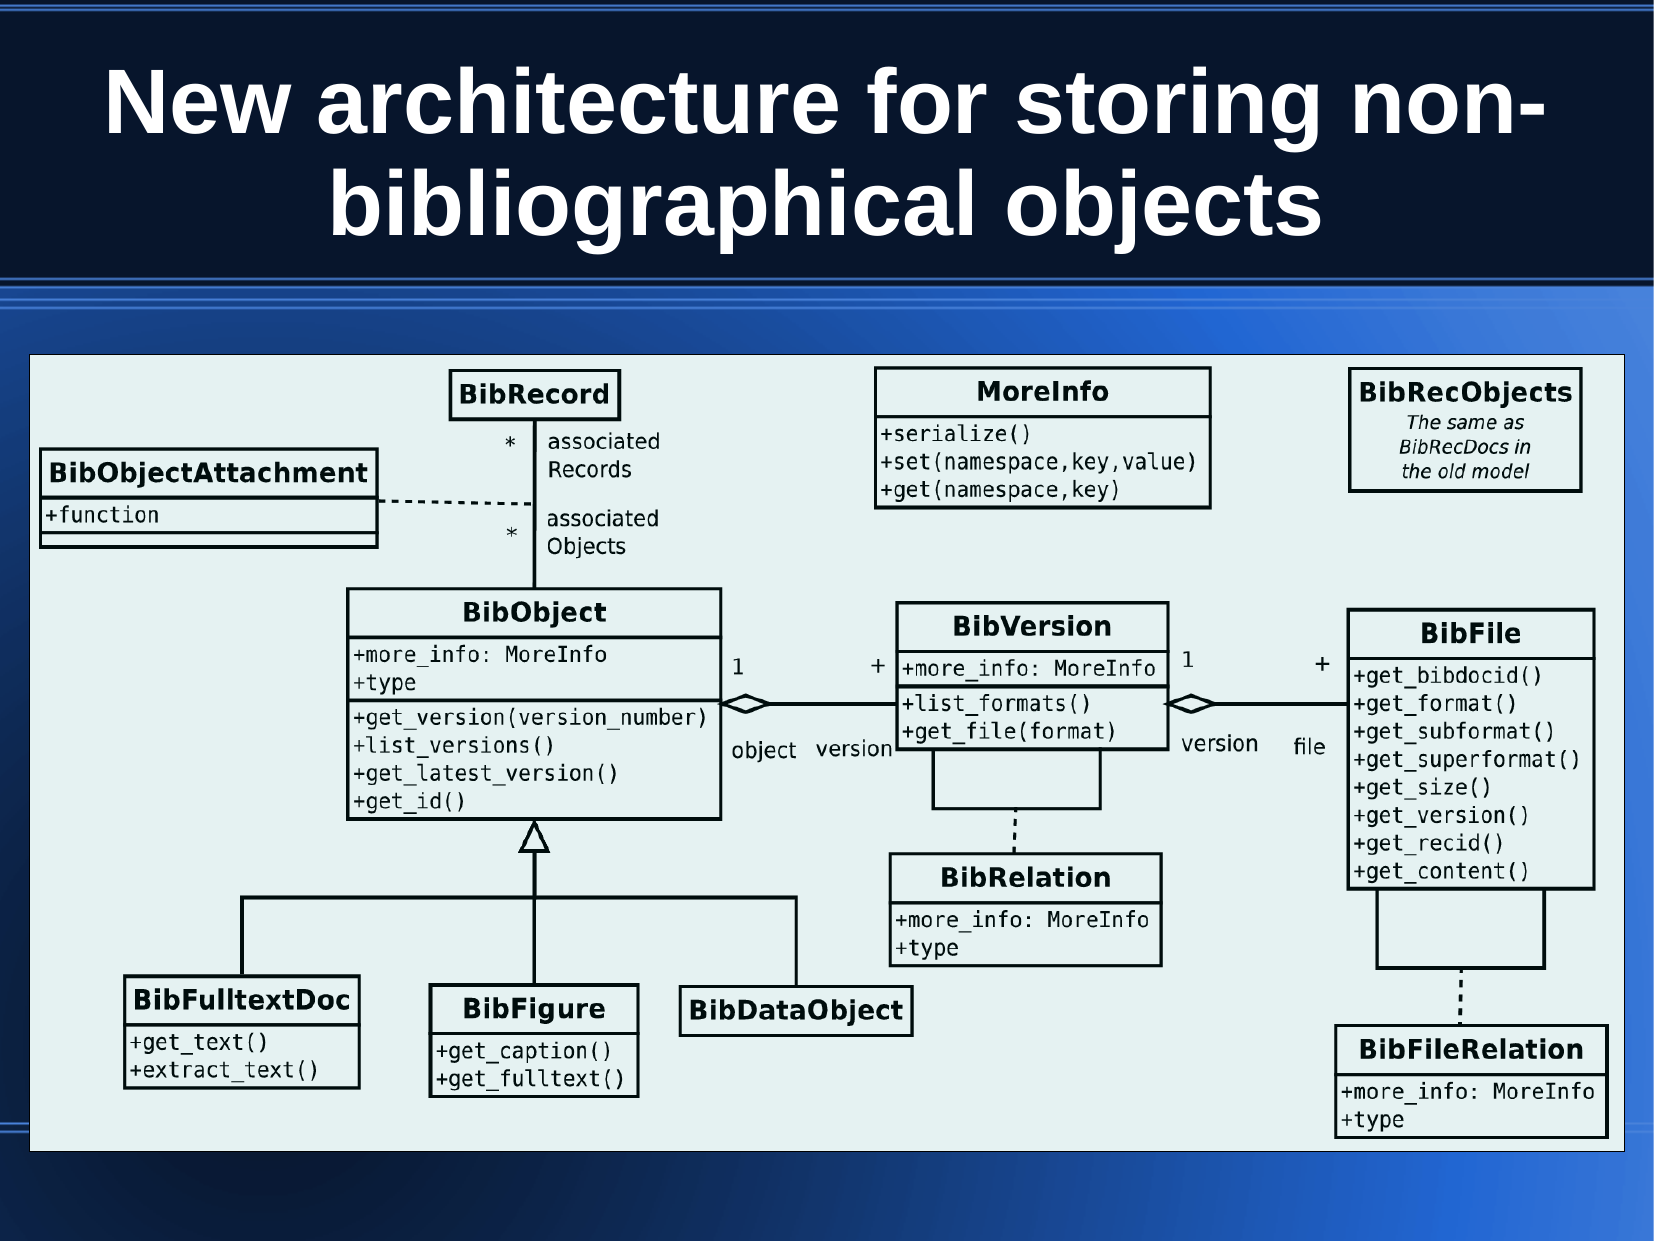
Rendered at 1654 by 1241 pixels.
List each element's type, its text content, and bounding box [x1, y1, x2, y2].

title New architecture for storing non-bibliographical objects [82, 49, 1571, 257]
text_box [29, 354, 1625, 1152]
picture [0, 0, 1654, 1241]
